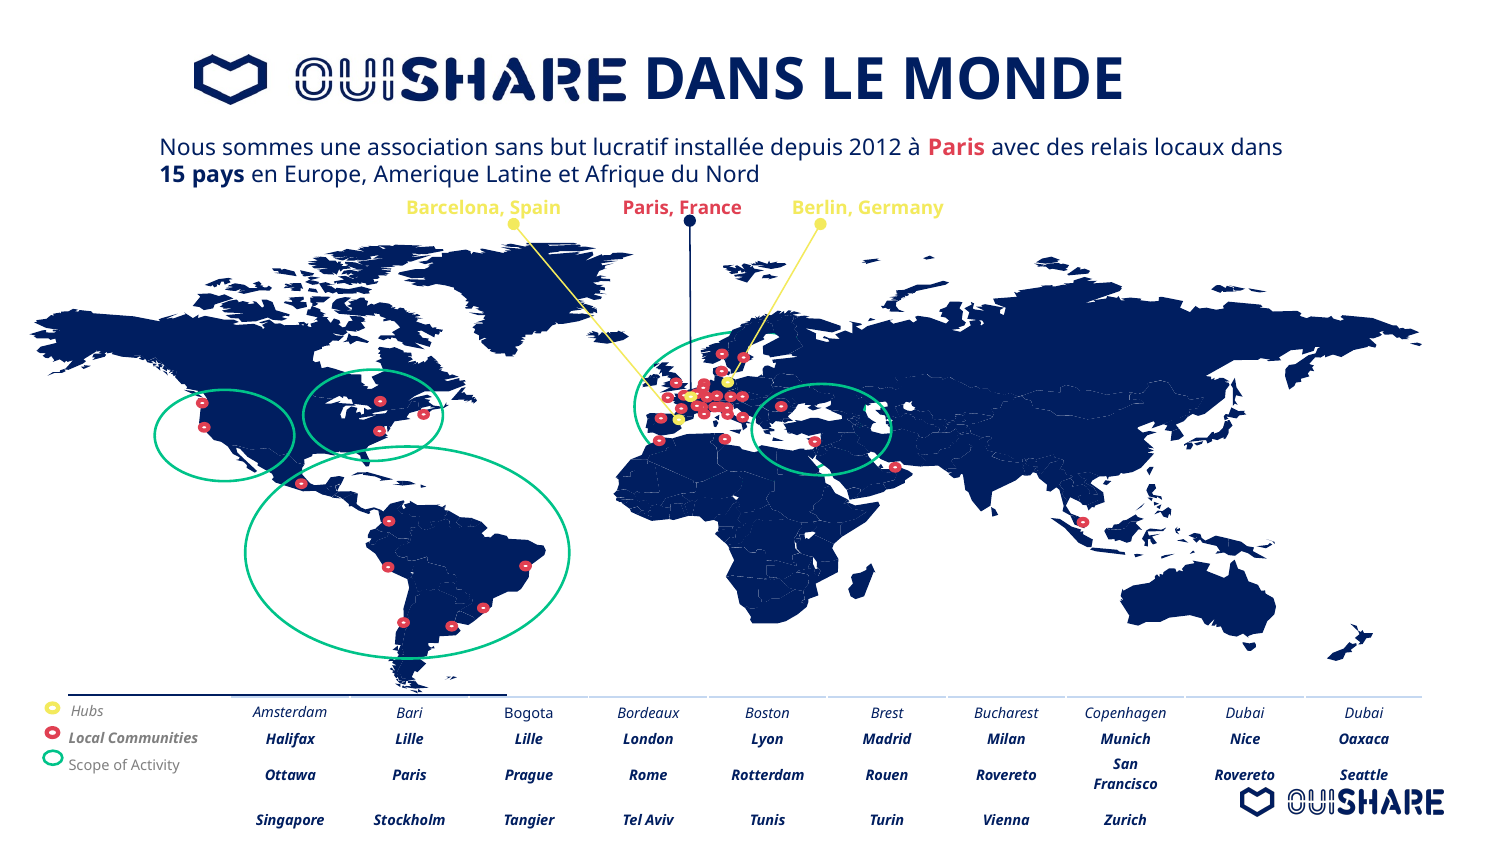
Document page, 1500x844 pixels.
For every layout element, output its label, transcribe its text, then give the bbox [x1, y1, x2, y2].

text_box [923, 255, 935, 260]
table_cell Madrid [828, 730, 946, 748]
text_box [351, 472, 394, 481]
table_cell [1186, 800, 1304, 838]
text_box [867, 317, 876, 322]
text_box [362, 462, 370, 467]
text_box [1135, 503, 1145, 511]
table_header Bucharest [948, 698, 1065, 725]
text_box [1153, 501, 1162, 509]
text_box [991, 507, 999, 517]
text_box [305, 372, 440, 453]
text_box [357, 452, 370, 459]
table_cell Seattle [1306, 750, 1422, 787]
text_box [761, 274, 778, 280]
text_box [1211, 285, 1246, 293]
text_box [1142, 527, 1167, 547]
text_box [1184, 407, 1247, 450]
table_cell Paris [351, 750, 468, 798]
text_box [531, 242, 634, 314]
table_cell Singapore [231, 800, 349, 838]
text_box [880, 280, 950, 312]
table_cell Rovereto [948, 750, 1065, 798]
text_box [1175, 526, 1181, 535]
text_box [607, 330, 629, 342]
text_box [1104, 514, 1144, 543]
table_cell Lille [351, 730, 468, 748]
text_box [586, 330, 611, 344]
text_box [1256, 539, 1275, 549]
text_box [861, 258, 882, 265]
text_box Nous sommes une association sans but lucratif installée depuis 2012 à Paris avec des relais locaux dans 15 pays en Europe, Amerique Latine et Afrique du Nord [159, 132, 1294, 174]
table_cell Tunis [709, 800, 826, 838]
text_box [29, 293, 443, 484]
text_box [1248, 288, 1267, 293]
text_box [307, 288, 319, 293]
text_box [46, 703, 59, 713]
text_box [1034, 256, 1070, 271]
table_cell Oaxaca [1306, 730, 1422, 748]
text_box [772, 437, 784, 441]
table_cell Stockholm [351, 800, 468, 838]
table_cell Tel Aviv [589, 800, 707, 838]
table_cell San Francisco [1067, 750, 1184, 798]
table_header Bordeaux [589, 698, 707, 725]
table_cell Nice [1186, 730, 1304, 748]
table_header Hubs [68, 696, 230, 723]
text_box Paris, France [622, 188, 744, 221]
table_cell Rotterdam [709, 750, 826, 798]
table_cell Milan [948, 730, 1065, 748]
table_header Boston [709, 698, 826, 725]
text_box [300, 242, 590, 357]
text_box [444, 676, 457, 680]
table_header Copenhagen [1067, 698, 1184, 725]
table_cell Halifax [231, 730, 349, 748]
table_cell Local Communities [68, 729, 230, 748]
table_header Bari [351, 698, 468, 725]
text_box [848, 563, 876, 600]
text_box [375, 346, 477, 404]
picture [1240, 787, 1444, 817]
table_cell Lyon [709, 730, 826, 748]
text_box [1188, 532, 1267, 559]
table_cell [1306, 817, 1422, 838]
text_box [1146, 484, 1163, 502]
table_cell Scope of Activity [68, 750, 230, 779]
text_box Barcelona, Spain [360, 188, 622, 221]
text_box [271, 268, 297, 277]
text_box [1326, 642, 1357, 661]
text_box [613, 276, 1420, 624]
table_header Amsterdam [231, 698, 349, 725]
text_box [1176, 539, 1189, 543]
table_cell London [589, 730, 707, 748]
table_cell Vienna [948, 800, 1065, 838]
text_box [875, 408, 889, 427]
text_box DANS LE MONDE [643, 41, 1306, 110]
text_box [1067, 267, 1091, 276]
table_header Dubai [1306, 698, 1422, 725]
text_box [723, 260, 787, 283]
text_box [1161, 553, 1175, 559]
text_box [46, 728, 59, 738]
table_cell Rome [589, 750, 707, 798]
table_header Brest [828, 698, 946, 725]
table_cell Turin [828, 800, 946, 838]
text_box [224, 281, 273, 294]
text_box [204, 277, 233, 288]
text_box [1242, 642, 1256, 651]
text_box Berlin, Germany [744, 188, 1007, 221]
text_box [1410, 342, 1422, 347]
text_box [197, 392, 293, 473]
picture [194, 54, 626, 105]
table_cell Zurich [1067, 800, 1184, 838]
table_cell Munich [1067, 730, 1184, 748]
table_cell Lille [470, 730, 588, 748]
text_box [1134, 553, 1144, 558]
text_box [283, 283, 304, 292]
table_cell Rouen [828, 750, 946, 798]
text_box [1050, 517, 1126, 555]
text_box [392, 480, 416, 486]
table_cell Ottawa [231, 750, 349, 798]
table_cell Rovereto [1186, 750, 1304, 798]
table_header Dubai [1186, 698, 1304, 725]
text_box [286, 475, 546, 657]
text_box [1119, 559, 1277, 638]
text_box [388, 660, 429, 694]
table_header Bogota [470, 698, 588, 725]
text_box [283, 296, 307, 310]
text_box [712, 414, 720, 428]
text_box [1154, 507, 1172, 518]
table_cell Prague [470, 750, 588, 798]
text_box [1146, 466, 1154, 476]
table_cell Tangier [470, 800, 588, 838]
text_box [755, 386, 889, 473]
text_box [1350, 623, 1373, 645]
